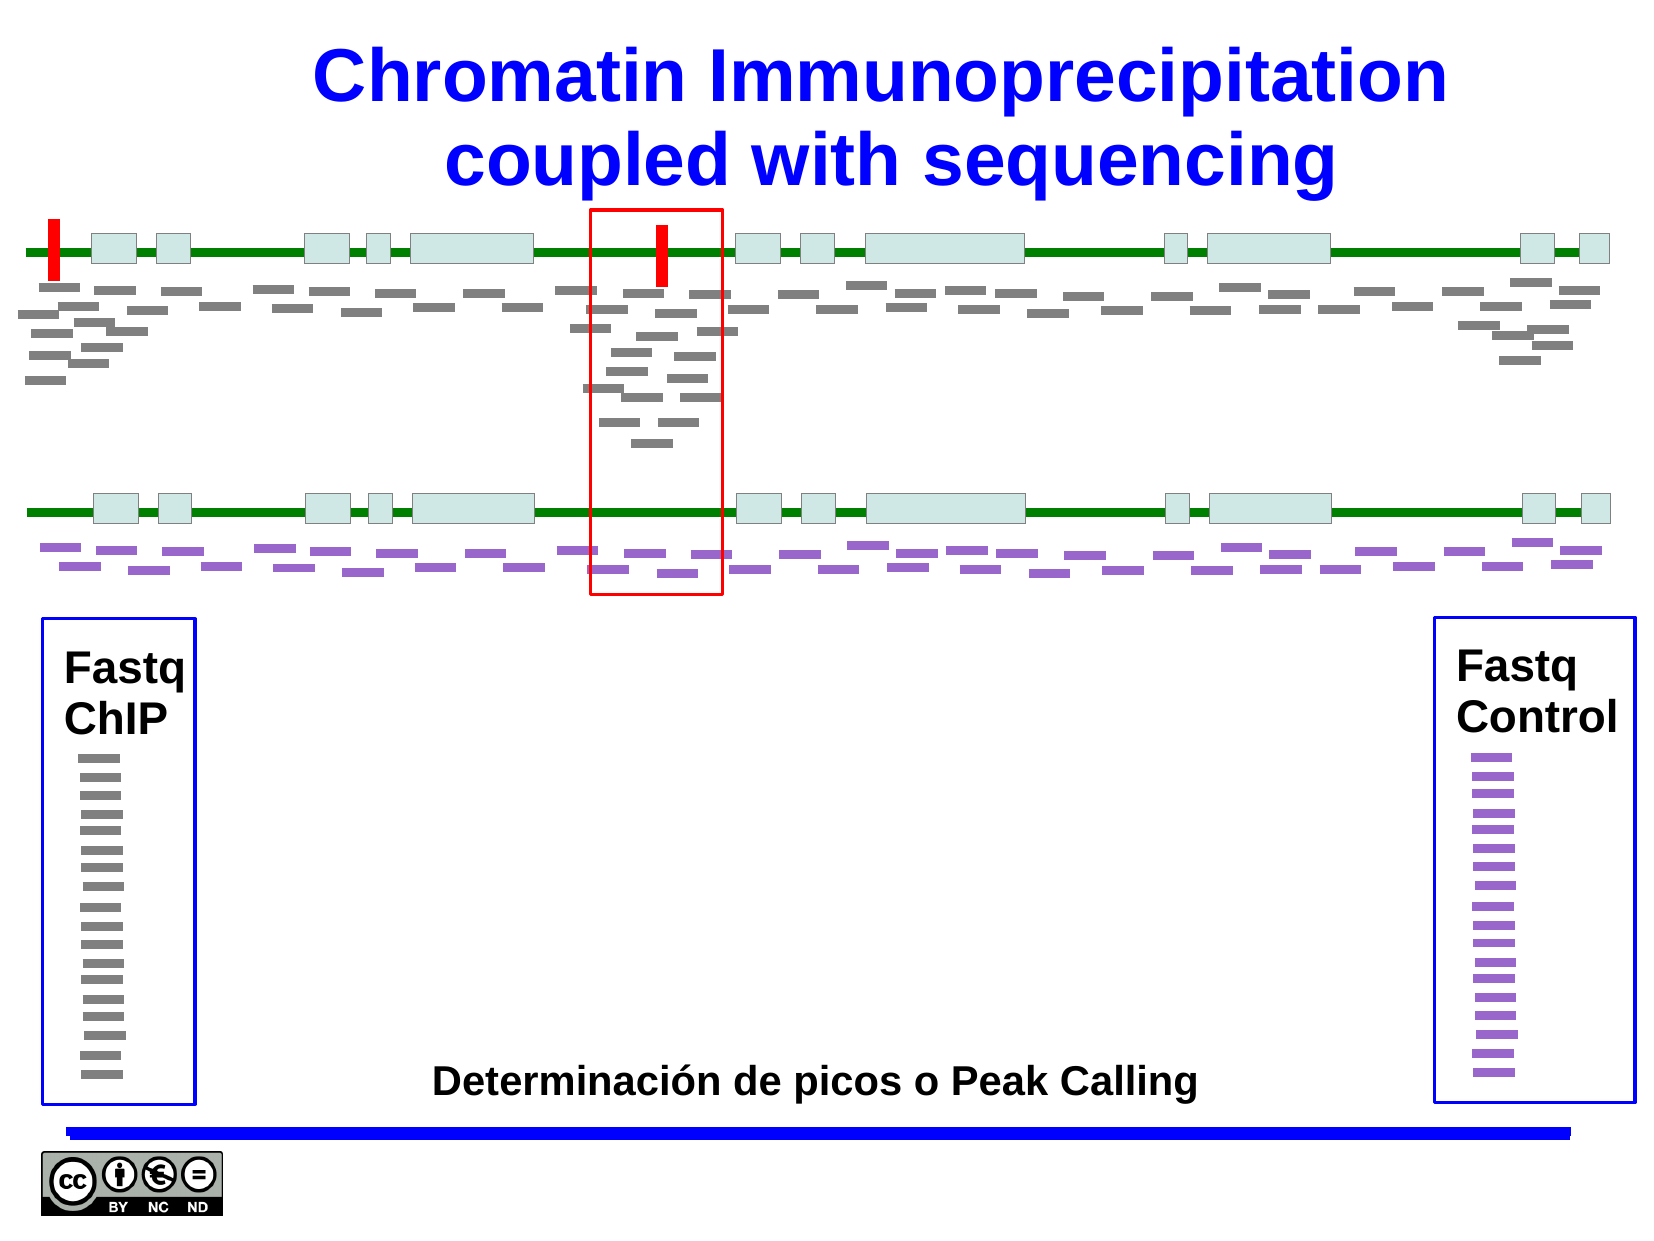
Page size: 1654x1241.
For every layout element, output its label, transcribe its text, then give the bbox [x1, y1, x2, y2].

text_box [590, 210, 723, 595]
text_box [1165, 493, 1190, 524]
text_box [736, 493, 782, 524]
text_box [1209, 493, 1332, 524]
text_box Determinación de picos o Peak Calling [417, 1050, 1603, 1112]
text_box [800, 233, 835, 264]
text_box [865, 233, 1025, 264]
text_box Fastq Control [1441, 632, 1634, 750]
text_box [305, 493, 351, 524]
text_box [1522, 493, 1556, 524]
text_box [1434, 617, 1636, 1103]
text_box [1520, 233, 1555, 264]
text_box [368, 493, 393, 524]
text_box [1581, 493, 1611, 524]
text_box [42, 618, 196, 1105]
text_box [158, 493, 192, 524]
text_box [801, 493, 836, 524]
text_box [1207, 233, 1331, 264]
text_box [156, 233, 191, 264]
text_box [735, 233, 781, 264]
text_box [1164, 233, 1188, 264]
text_box [93, 493, 139, 524]
text_box [412, 493, 535, 524]
text_box Fastq ChIP [49, 634, 214, 752]
text_box [866, 493, 1026, 524]
picture [41, 1151, 223, 1216]
title Chromatin Immunoprecipitation coupled with sequencing [147, 13, 1636, 222]
text_box [366, 233, 391, 264]
text_box [410, 233, 534, 264]
text_box [1579, 233, 1610, 264]
text_box [91, 233, 137, 264]
text_box [304, 233, 350, 264]
